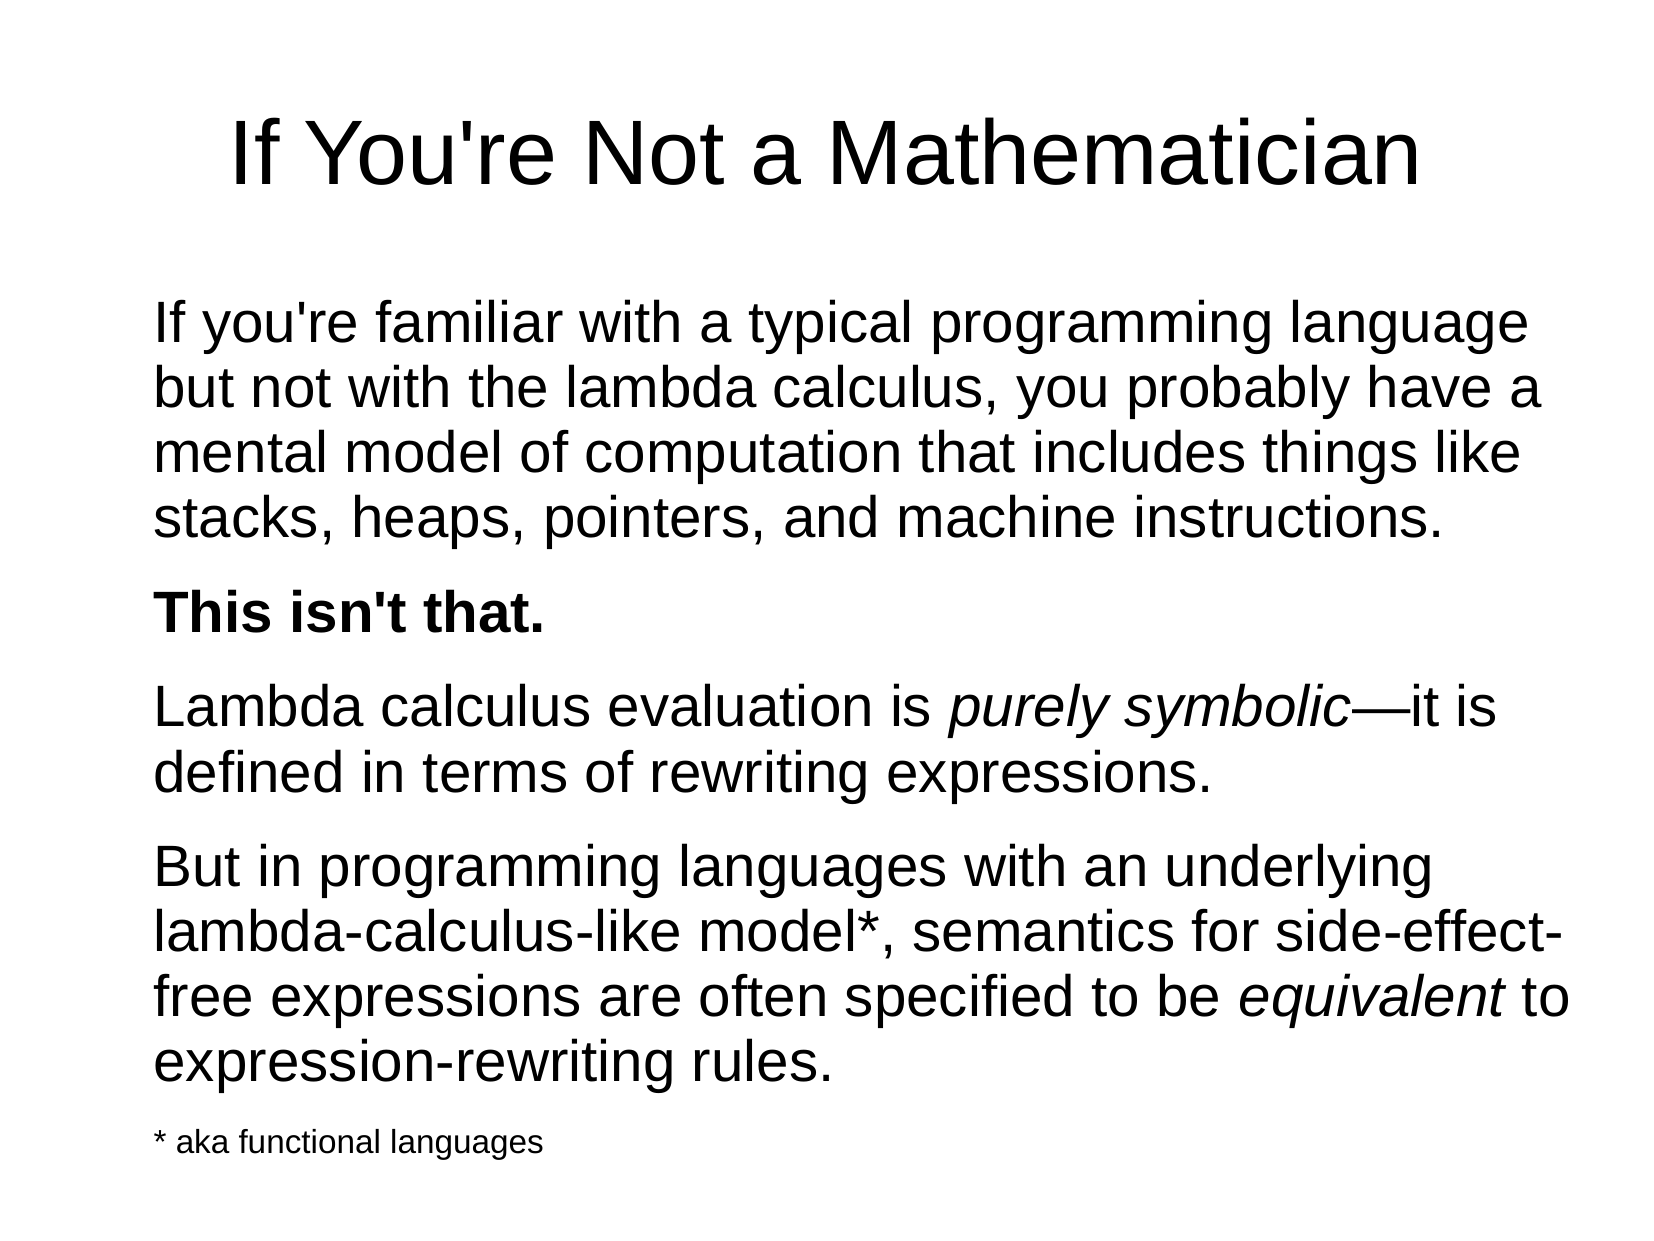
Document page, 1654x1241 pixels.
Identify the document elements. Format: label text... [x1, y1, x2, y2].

list If you're familiar with a typical programming language but not with the lambda calculus, you probably have a mental model of computation that includes things like stacks, heaps, pointers, and machine instructions. This isn't that. Lambda calculus evaluation is purely symbolic—it is defined in terms of rewriting expressions. But in programming languages with an underlying lambda-calculus-like model*, semantics for side-effect-free expressions are often specified to be equivalent to expression-rewriting rules. * aka functional languages [82, 290, 1571, 1160]
title If You're Not a Mathematician [82, 49, 1571, 257]
